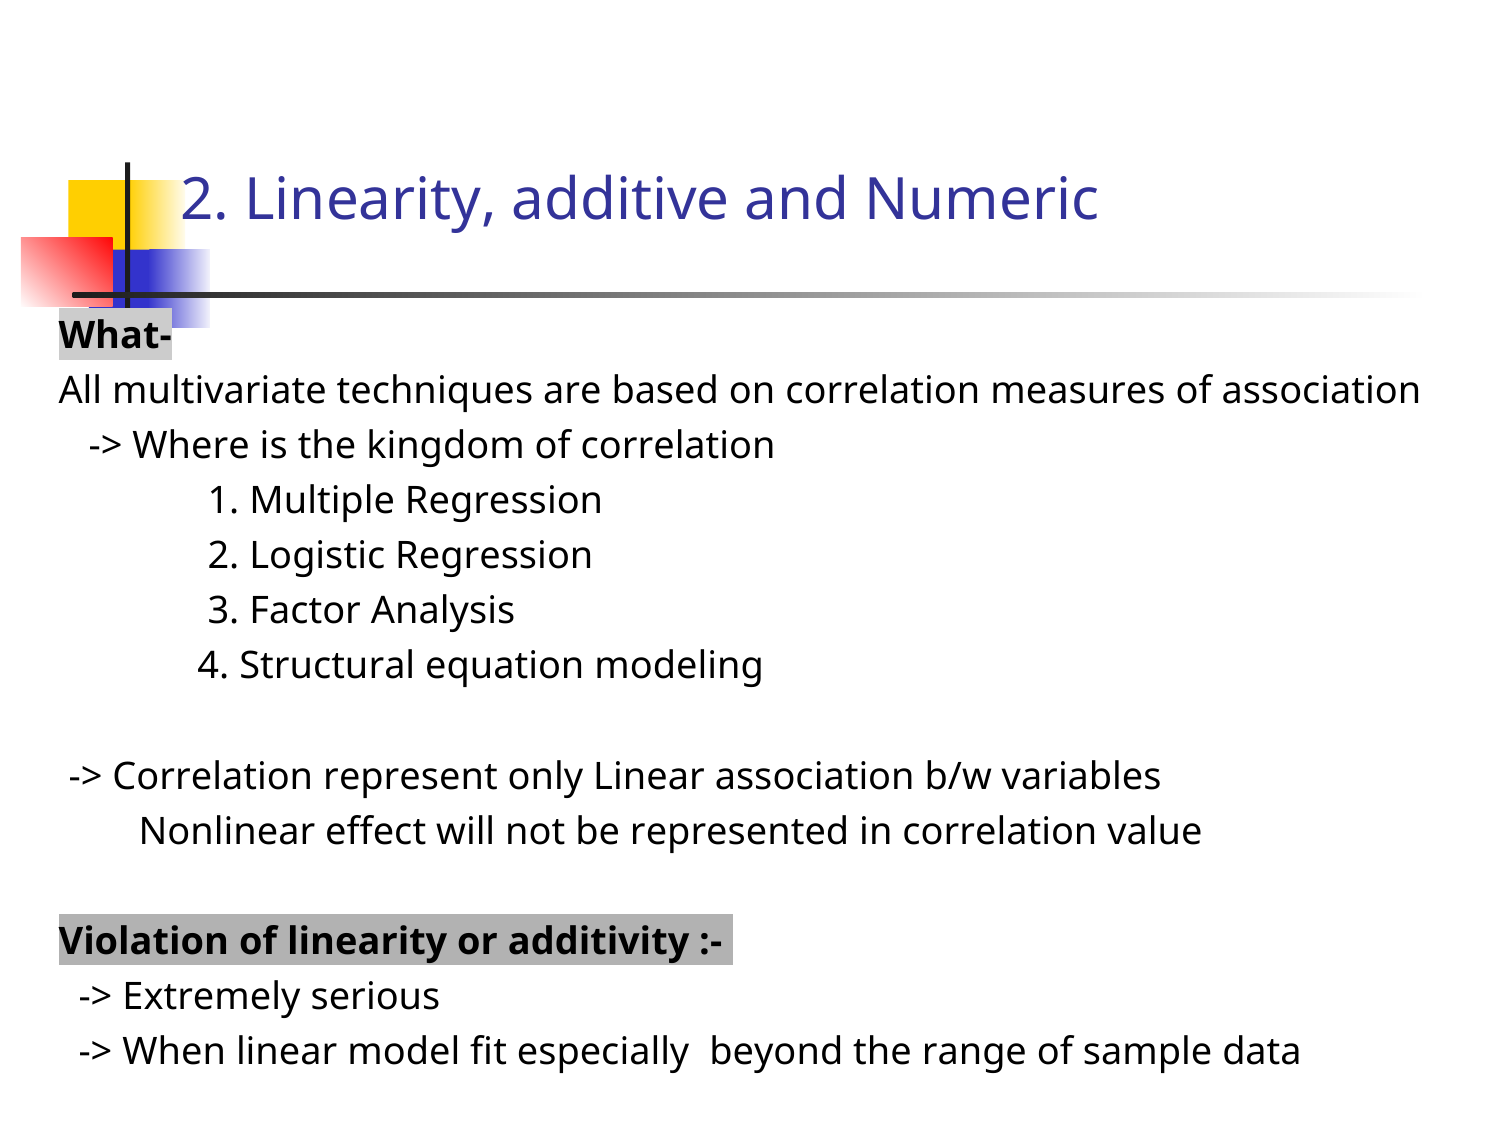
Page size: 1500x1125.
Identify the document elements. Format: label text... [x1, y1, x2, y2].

list What- All multivariate techniques are based on correlation measures of association -> Where is the kingdom of correlation 1. Multiple Regression 2. Logistic Regression 3. Factor Analysis 4. Structural equation modeling -> Correlation represent only Linear association b/w variables Nonlinear effect will not be represented in correlation value Violation of linearity or additivity :- -> Extremely serious -> When linear model fit especially beyond the range of sample data [11, 303, 1453, 1099]
title 2. Linearity, additive and Numeric [165, 153, 1441, 239]
